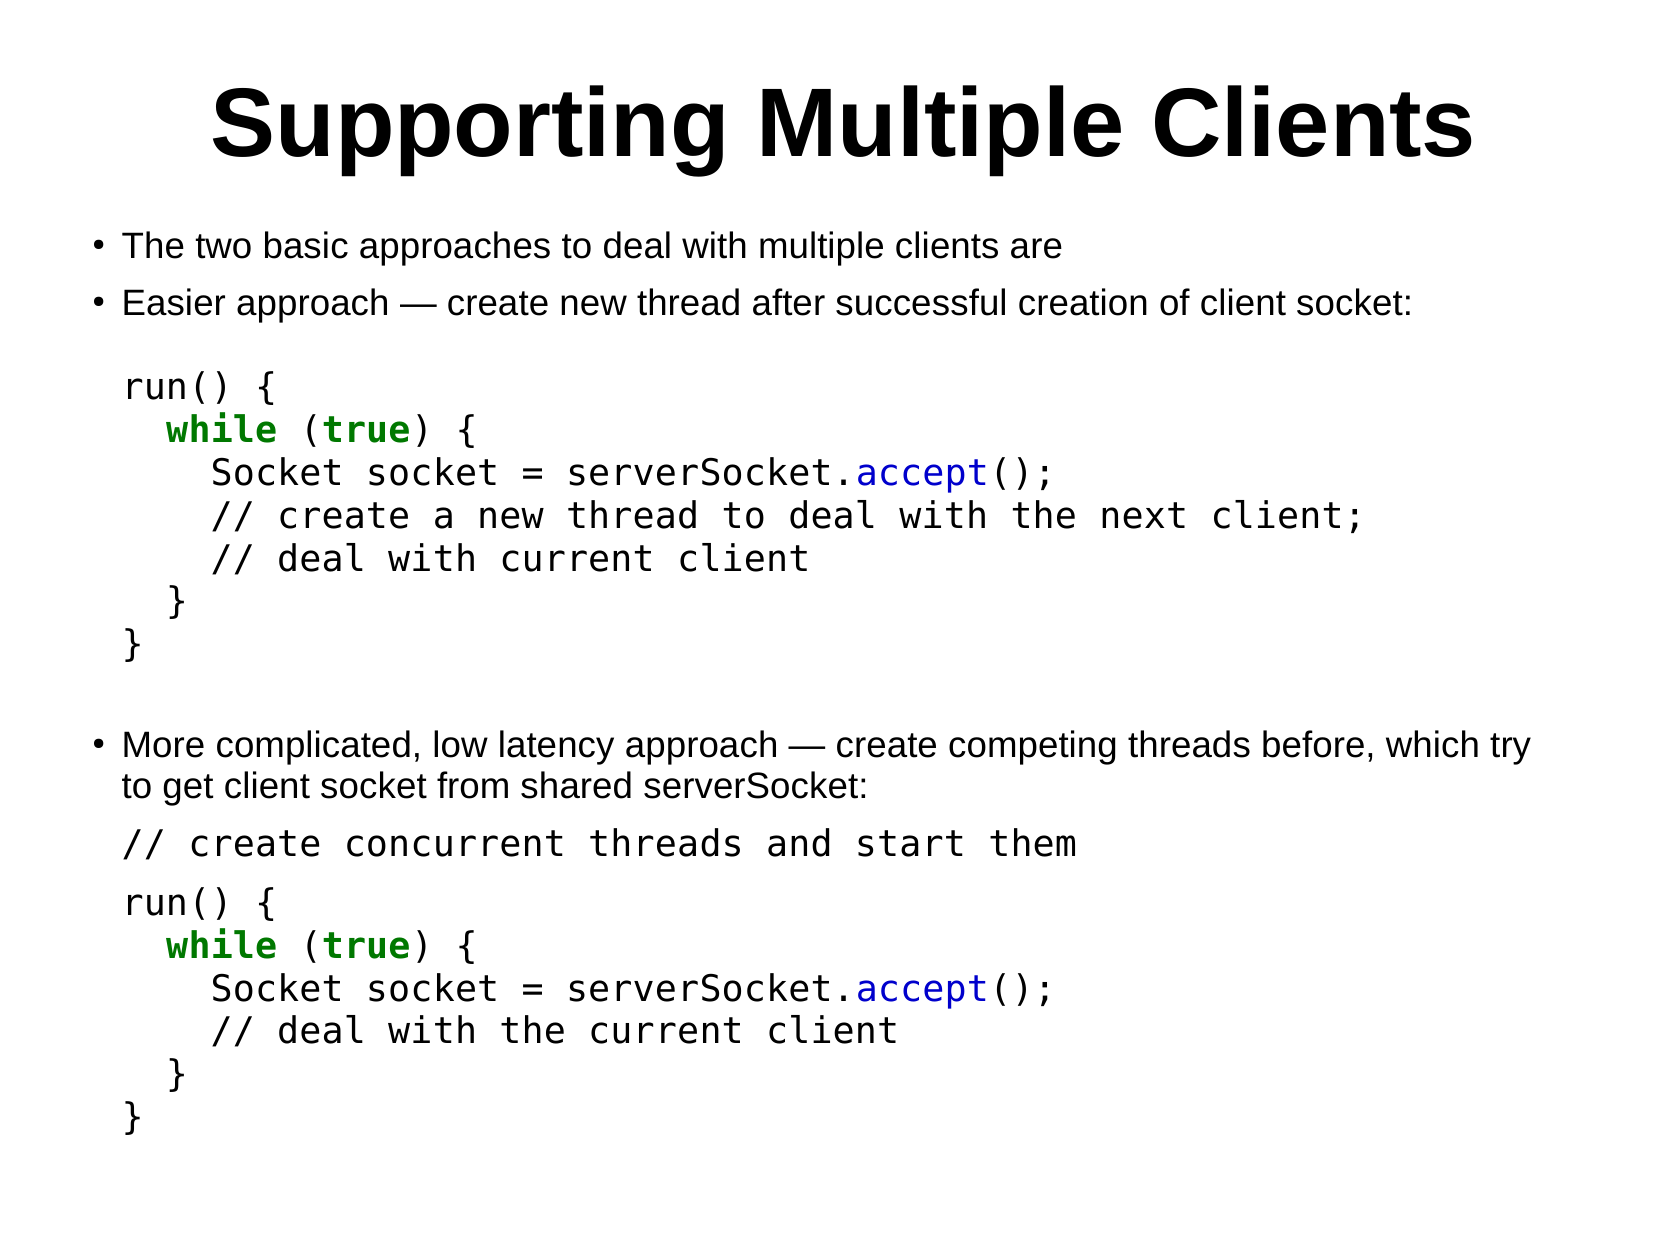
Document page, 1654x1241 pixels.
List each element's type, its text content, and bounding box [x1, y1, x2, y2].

list The two basic approaches to deal with multiple clients are Easier approach — create new thread after successful creation of client socket: run() { while (true) { Socket socket = serverSocket.accept(); // create a new thread to deal with the next client; // deal with current client } } More complicated, low latency approach — create competing threads before, which try to get client socket from shared serverSocket: // create concurrent threads and start them run() { while (true) { Socket socket = serverSocket.accept(); // deal with the current client } } [82, 225, 1538, 1186]
title Supporting Multiple Clients [82, 67, 1571, 177]
